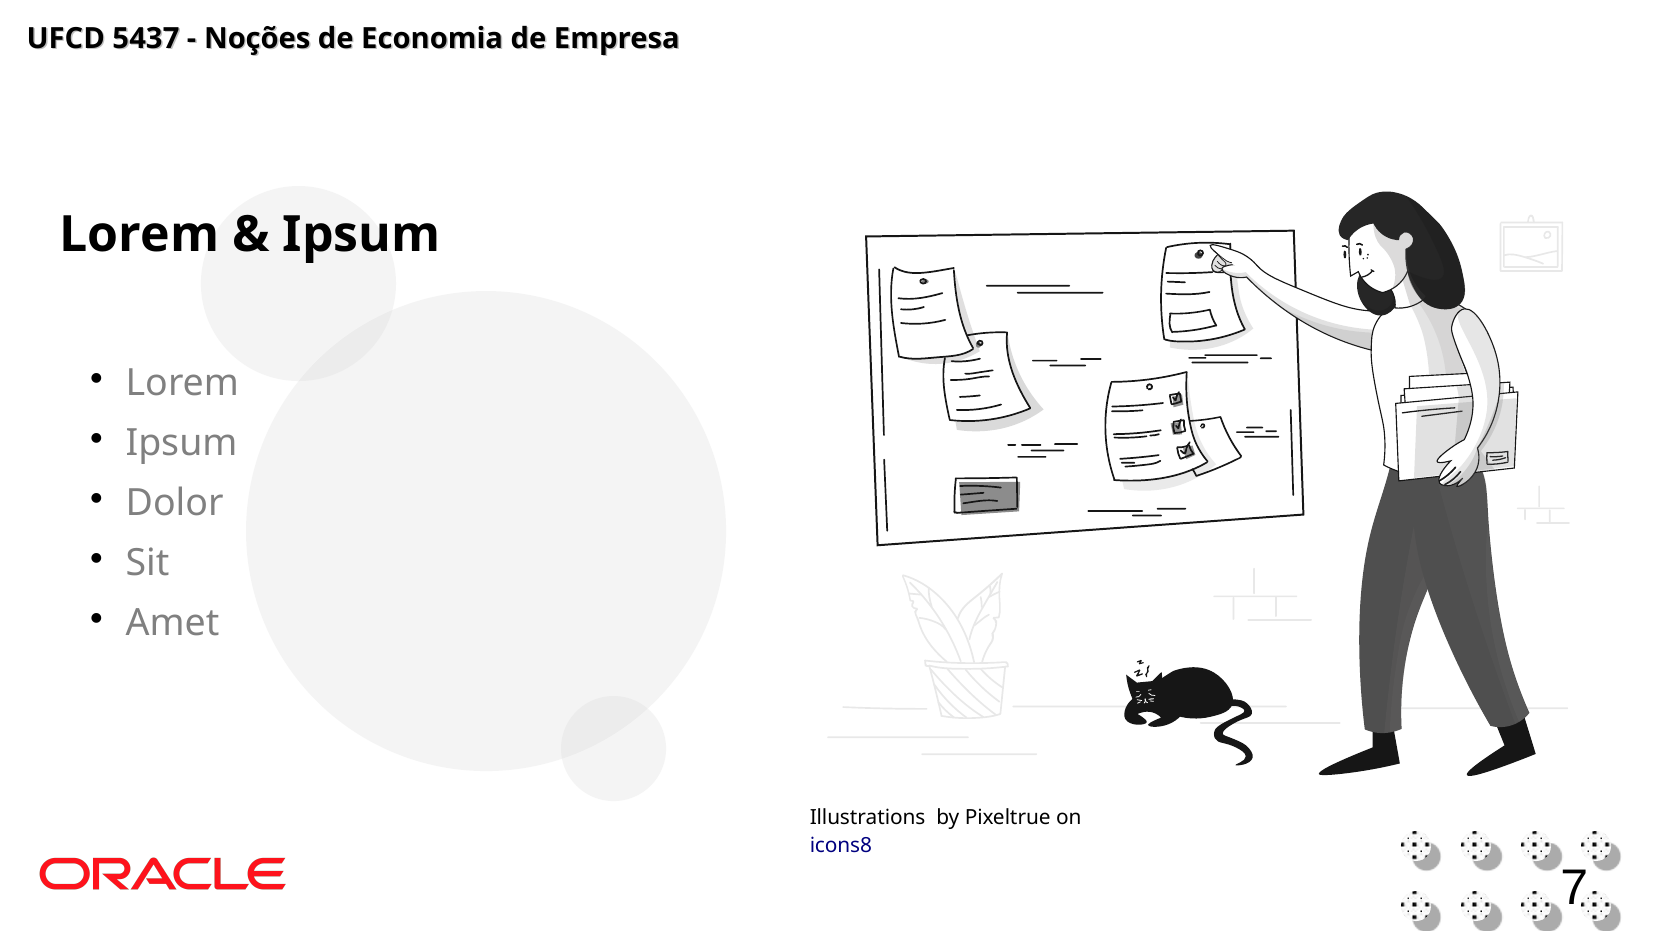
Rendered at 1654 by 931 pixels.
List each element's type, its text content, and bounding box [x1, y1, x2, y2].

picture [1520, 831, 1552, 862]
picture [1520, 890, 1552, 922]
text_box Lorem Ipsum Dolor Sit Amet [75, 350, 1005, 680]
picture [1581, 830, 1612, 862]
picture [1400, 830, 1432, 862]
picture [1580, 890, 1612, 922]
text_box Lorem & Ipsum [44, 193, 600, 259]
picture [1460, 830, 1492, 862]
picture [1461, 890, 1492, 922]
picture [37, 803, 288, 931]
picture [1400, 891, 1432, 922]
